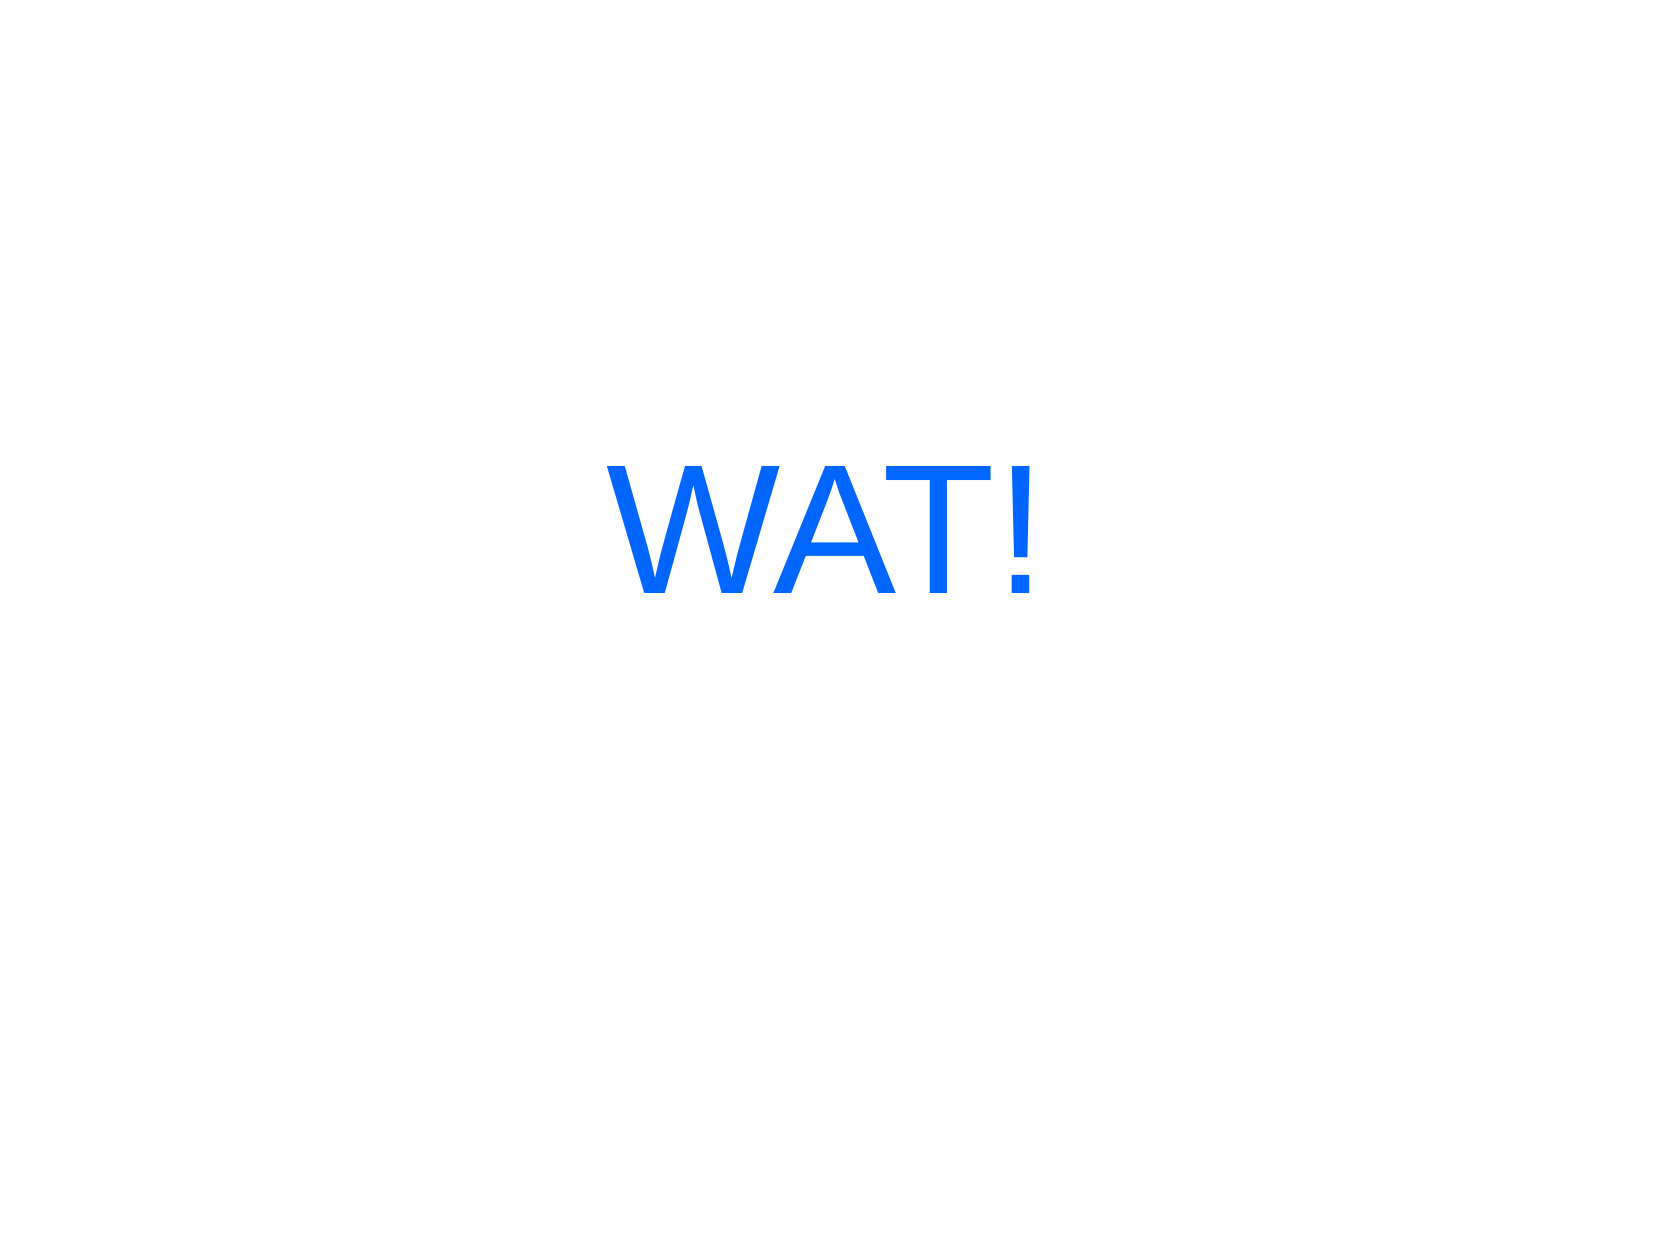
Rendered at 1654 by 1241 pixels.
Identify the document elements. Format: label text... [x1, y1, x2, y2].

subtitle WAT! [82, 49, 1571, 1010]
